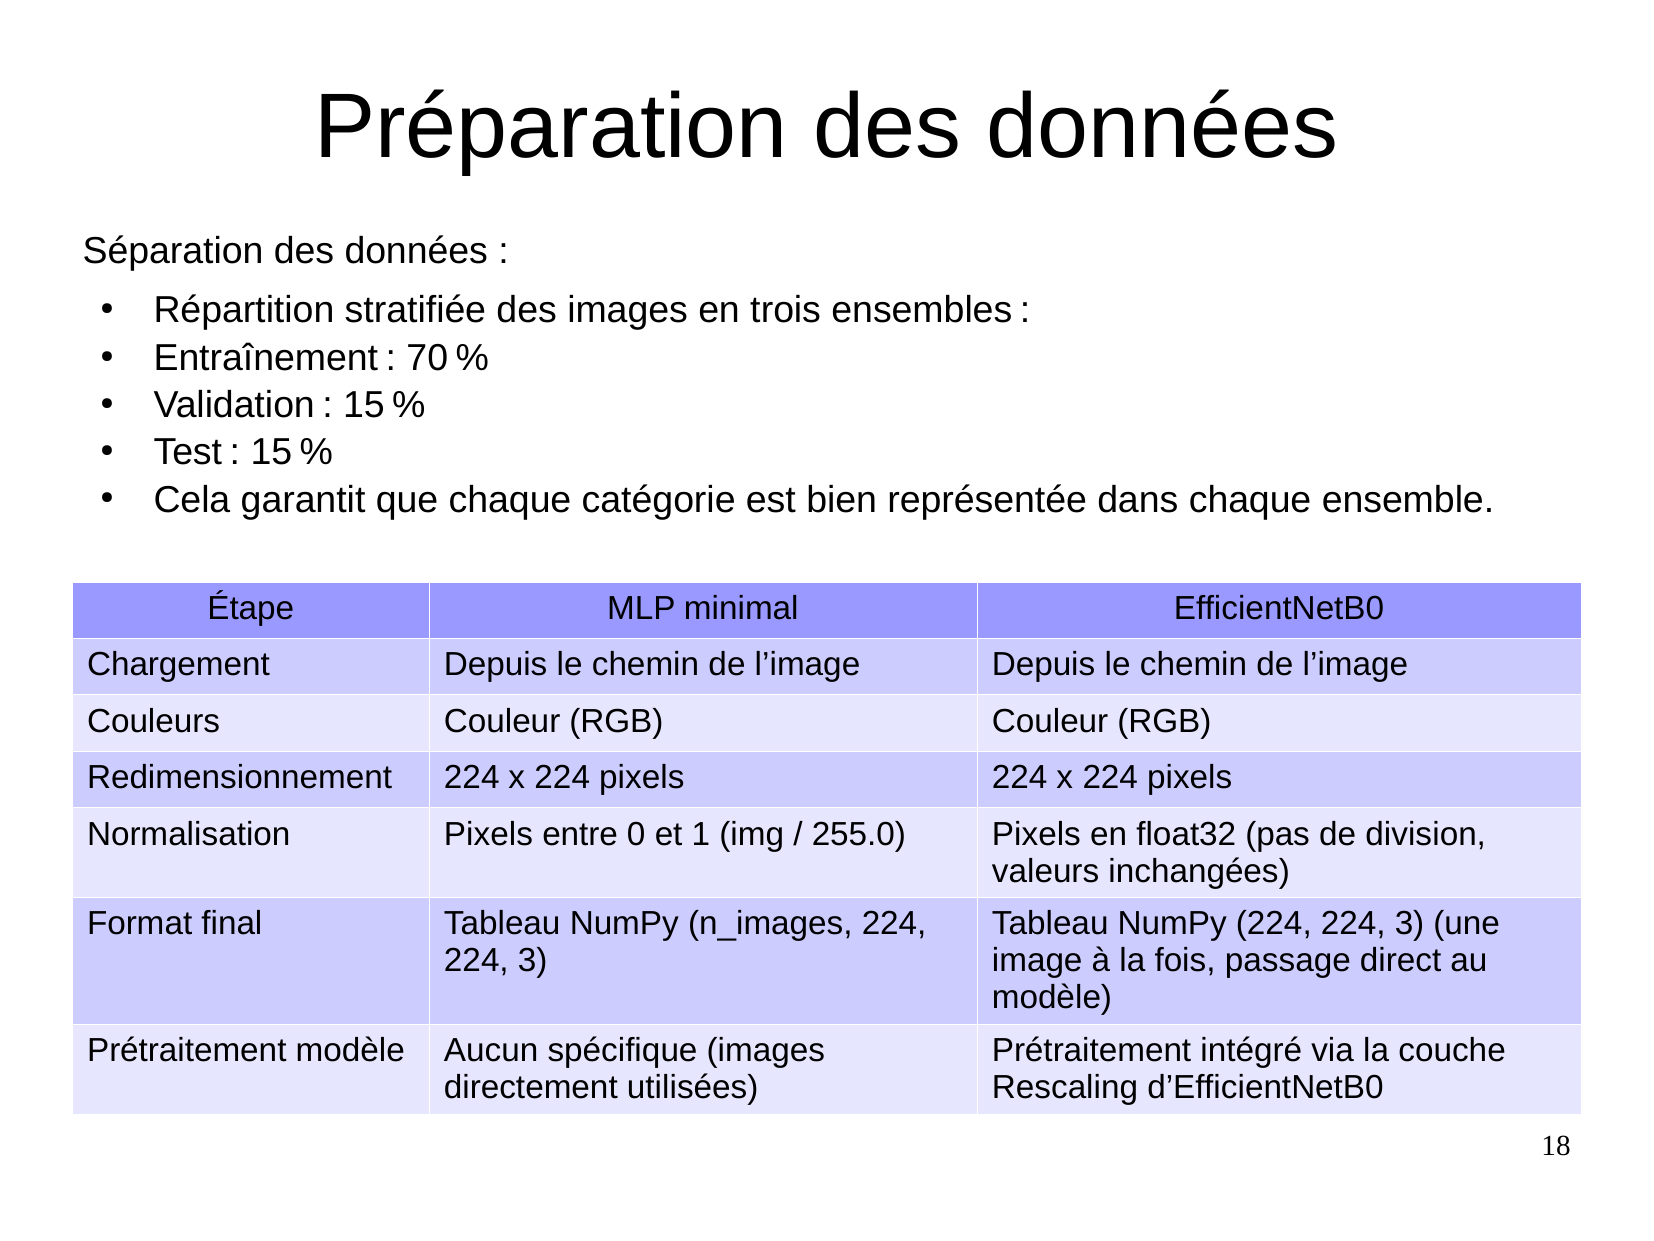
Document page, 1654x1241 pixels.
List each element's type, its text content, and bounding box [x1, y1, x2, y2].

table_cell 224 x 224 pixels [978, 752, 1581, 807]
table_cell Depuis le chemin de l’image [978, 639, 1581, 694]
table_cell Redimensionnement [73, 752, 429, 807]
table_cell Couleur (RGB) [430, 695, 977, 751]
table_cell Format final [73, 898, 429, 1024]
table_cell Prétraitement modèle [73, 1025, 429, 1114]
title Préparation des données [82, 49, 1571, 203]
table_header MLP minimal [430, 583, 977, 638]
table_cell Prétraitement intégré via la couche Rescaling d’EfficientNetB0 [978, 1025, 1581, 1114]
table_header EfficientNetB0 [978, 583, 1581, 638]
table_cell Normalisation [73, 808, 429, 897]
table_cell Tableau NumPy (224, 224, 3) (une image à la fois, passage direct au modèle) [978, 898, 1581, 1024]
list Séparation des données : Répartition stratifiée des images en trois ensembles : Entraînement : 70 % Validation : 15 % Test : 15 % Cela garantit que chaque catégorie est bien représentée dans chaque ensemble. [82, 229, 1571, 537]
table_cell Pixels en float32 (pas de division, valeurs inchangées) [978, 808, 1581, 897]
table_cell Couleur (RGB) [978, 695, 1581, 751]
table_cell Aucun spécifique (images directement utilisées) [430, 1025, 977, 1114]
table_cell Depuis le chemin de l’image [430, 639, 977, 694]
table_cell Tableau NumPy (n_images, 224, 224, 3) [430, 898, 977, 1024]
table_cell Pixels entre 0 et 1 (img / 255.0) [430, 808, 977, 897]
table_cell 224 x 224 pixels [430, 752, 977, 807]
table_header Étape [73, 583, 429, 638]
table_cell Couleurs [73, 695, 429, 751]
table_cell Chargement [73, 639, 429, 694]
